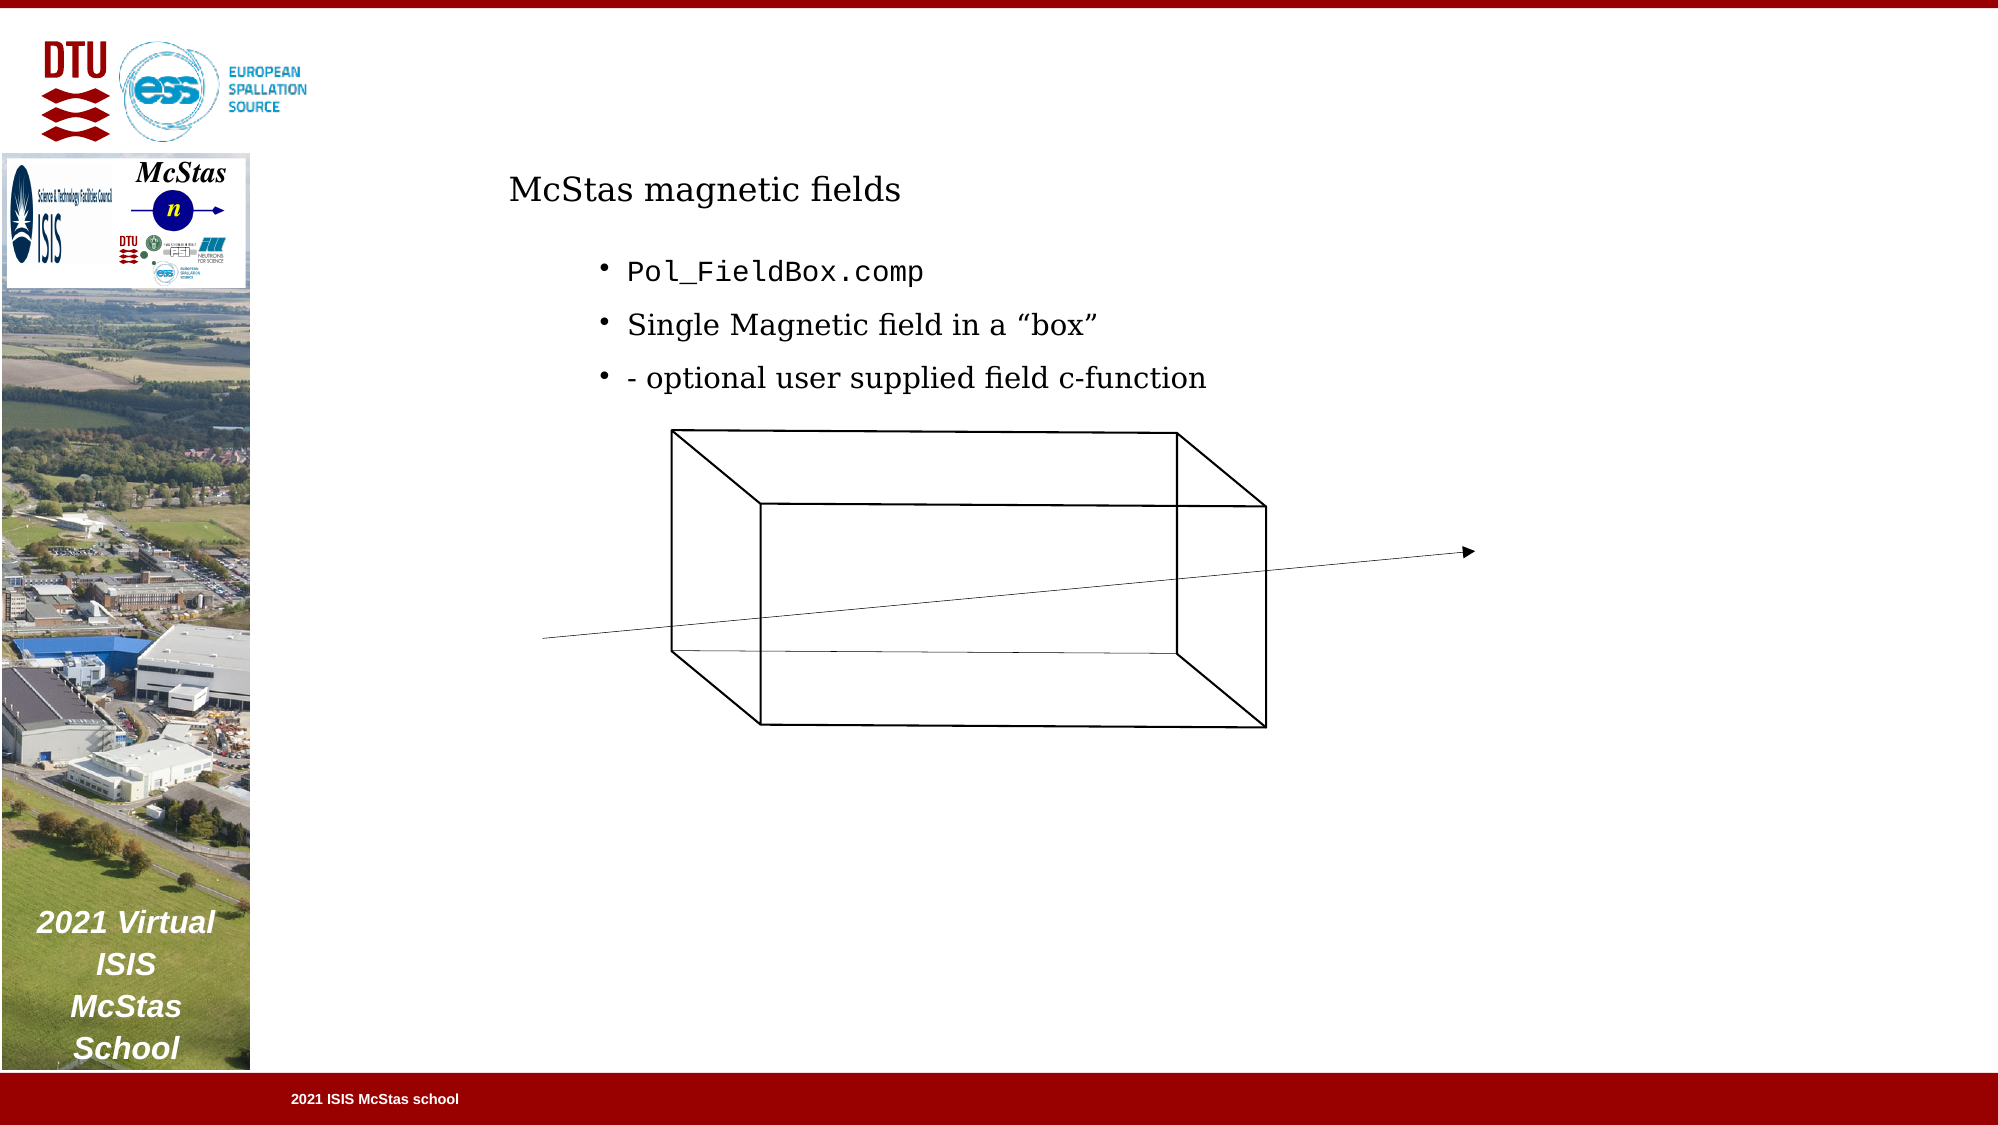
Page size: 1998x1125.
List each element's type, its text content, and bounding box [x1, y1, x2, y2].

text_box McStas magnetic fields [508, 168, 1450, 209]
picture [119, 41, 307, 142]
text_box Pol_FieldBox.comp Single Magnetic field in a “box” - optional user supplied field c-function [594, 247, 1240, 400]
picture [2, 153, 250, 1070]
